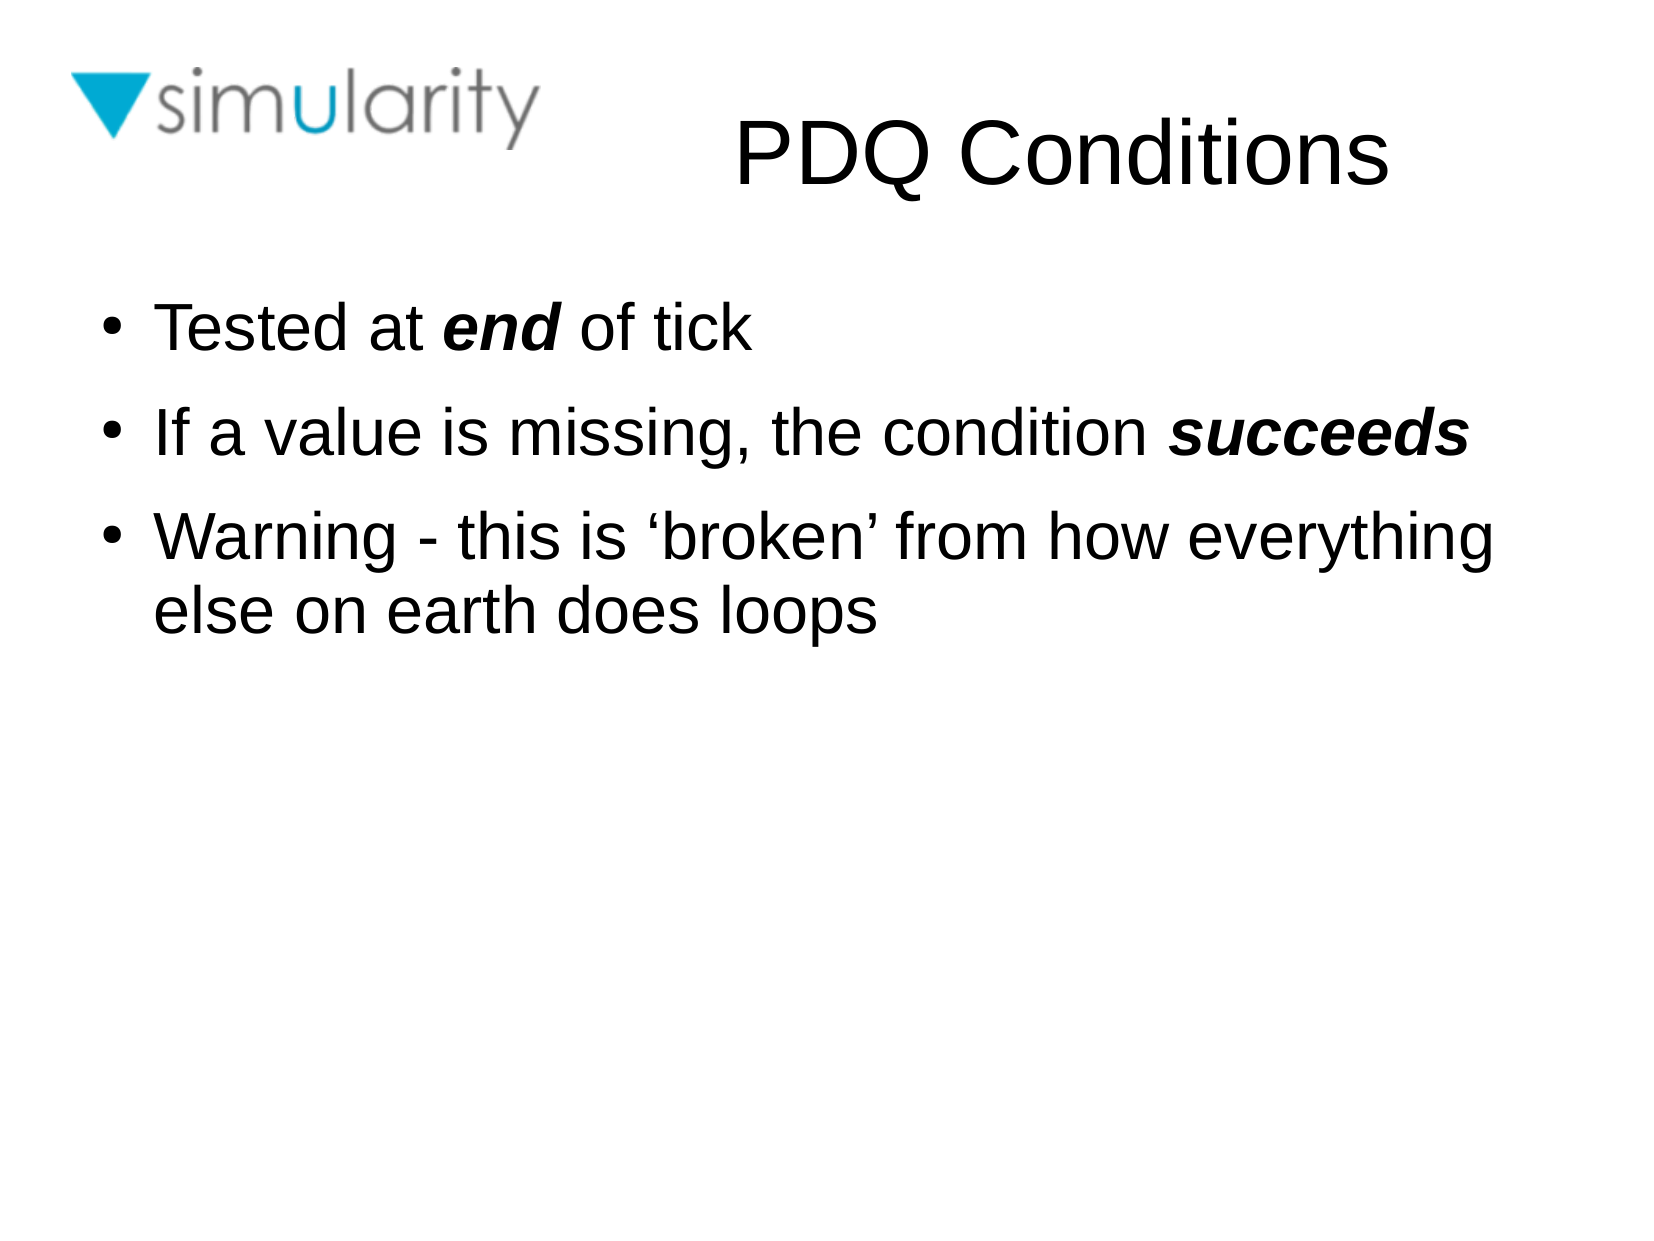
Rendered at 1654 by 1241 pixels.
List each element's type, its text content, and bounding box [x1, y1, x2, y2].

title PDQ Conditions [555, 49, 1571, 257]
list Tested at end of tick If a value is missing, the condition succeeds Warning - this is ‘broken’ from how everything else on earth does loops [82, 290, 1571, 1010]
picture [71, 67, 541, 150]
